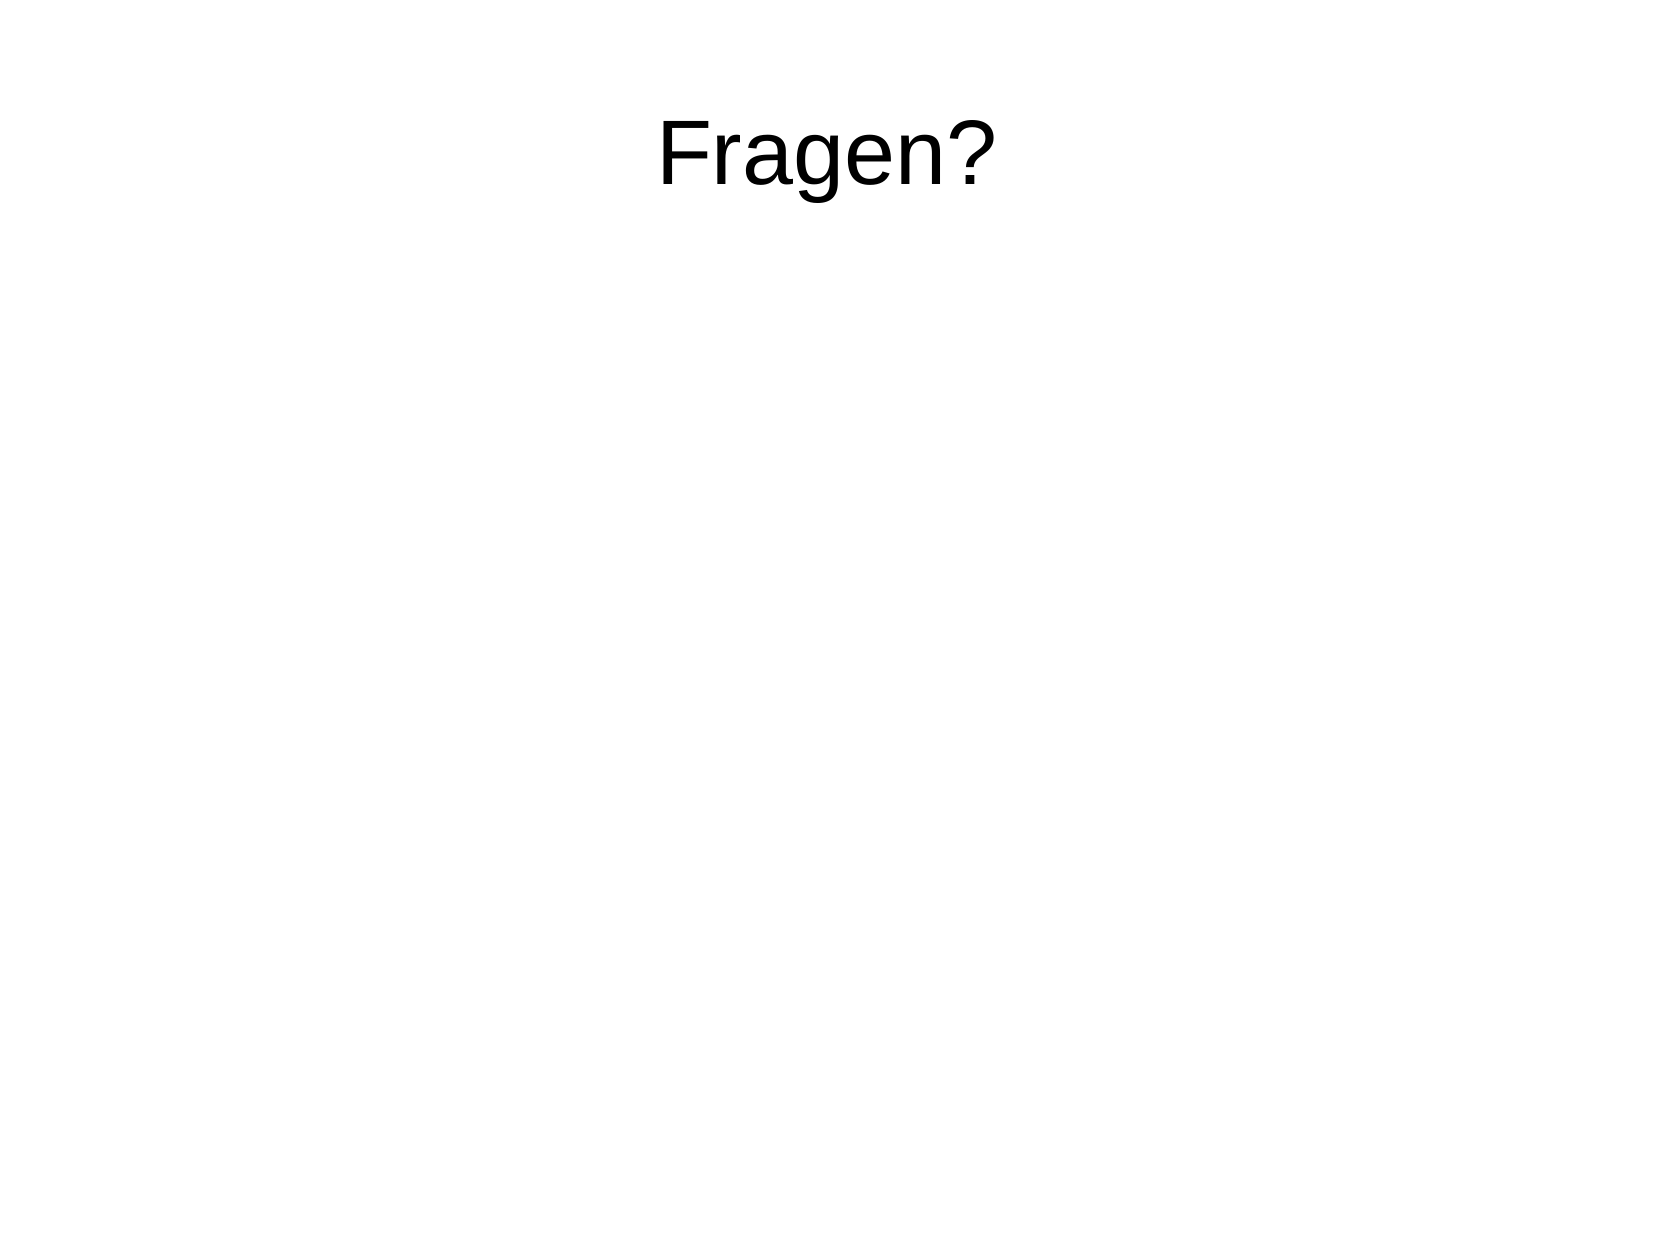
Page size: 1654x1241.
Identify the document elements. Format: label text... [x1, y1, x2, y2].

title Fragen? [82, 49, 1571, 257]
